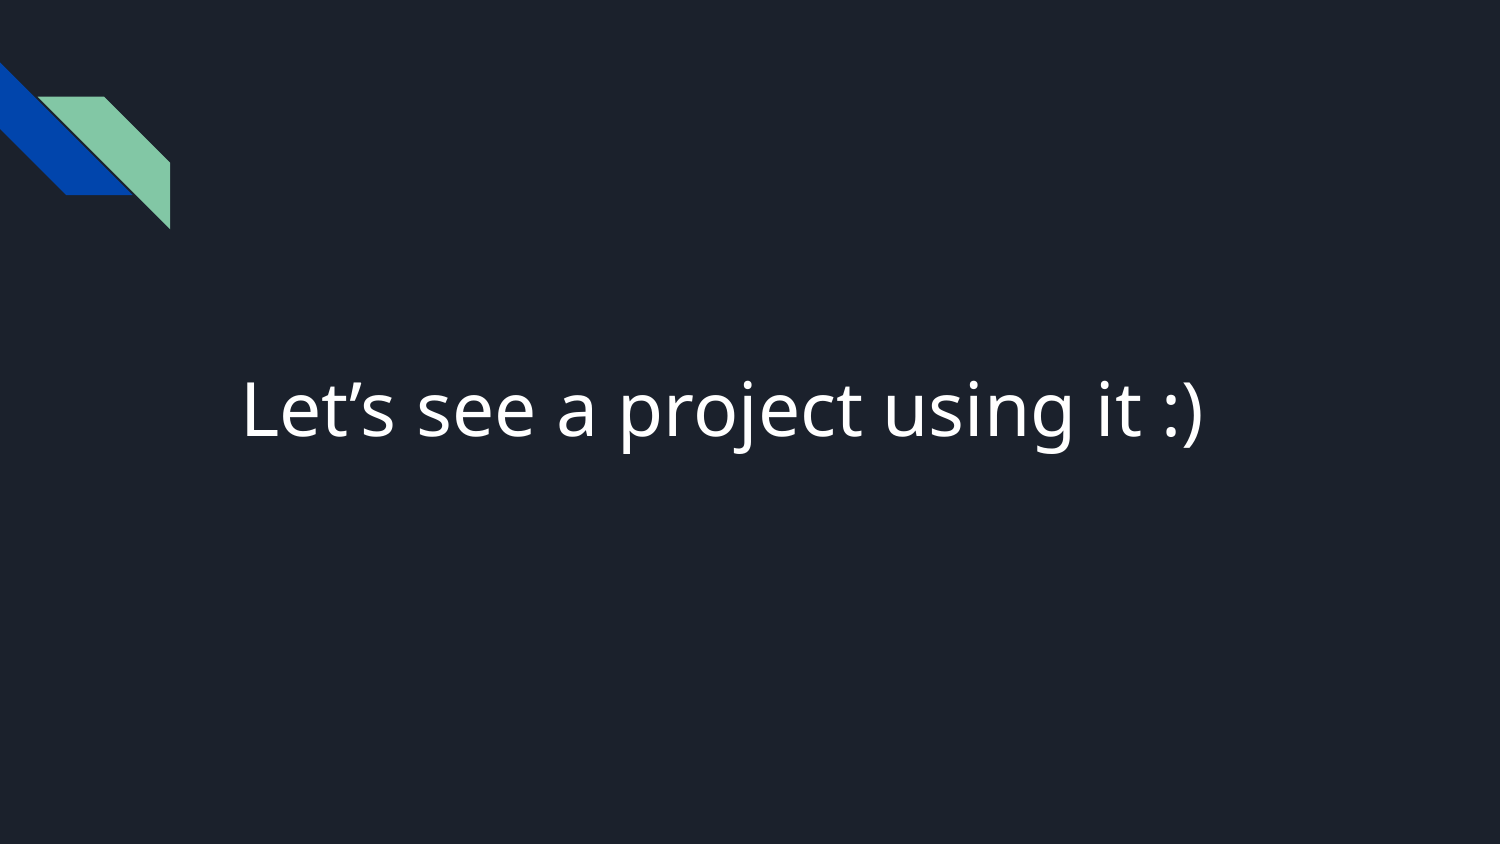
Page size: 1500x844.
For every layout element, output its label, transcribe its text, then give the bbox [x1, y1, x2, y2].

title Let’s see a project using it :) [0, 346, 1500, 497]
